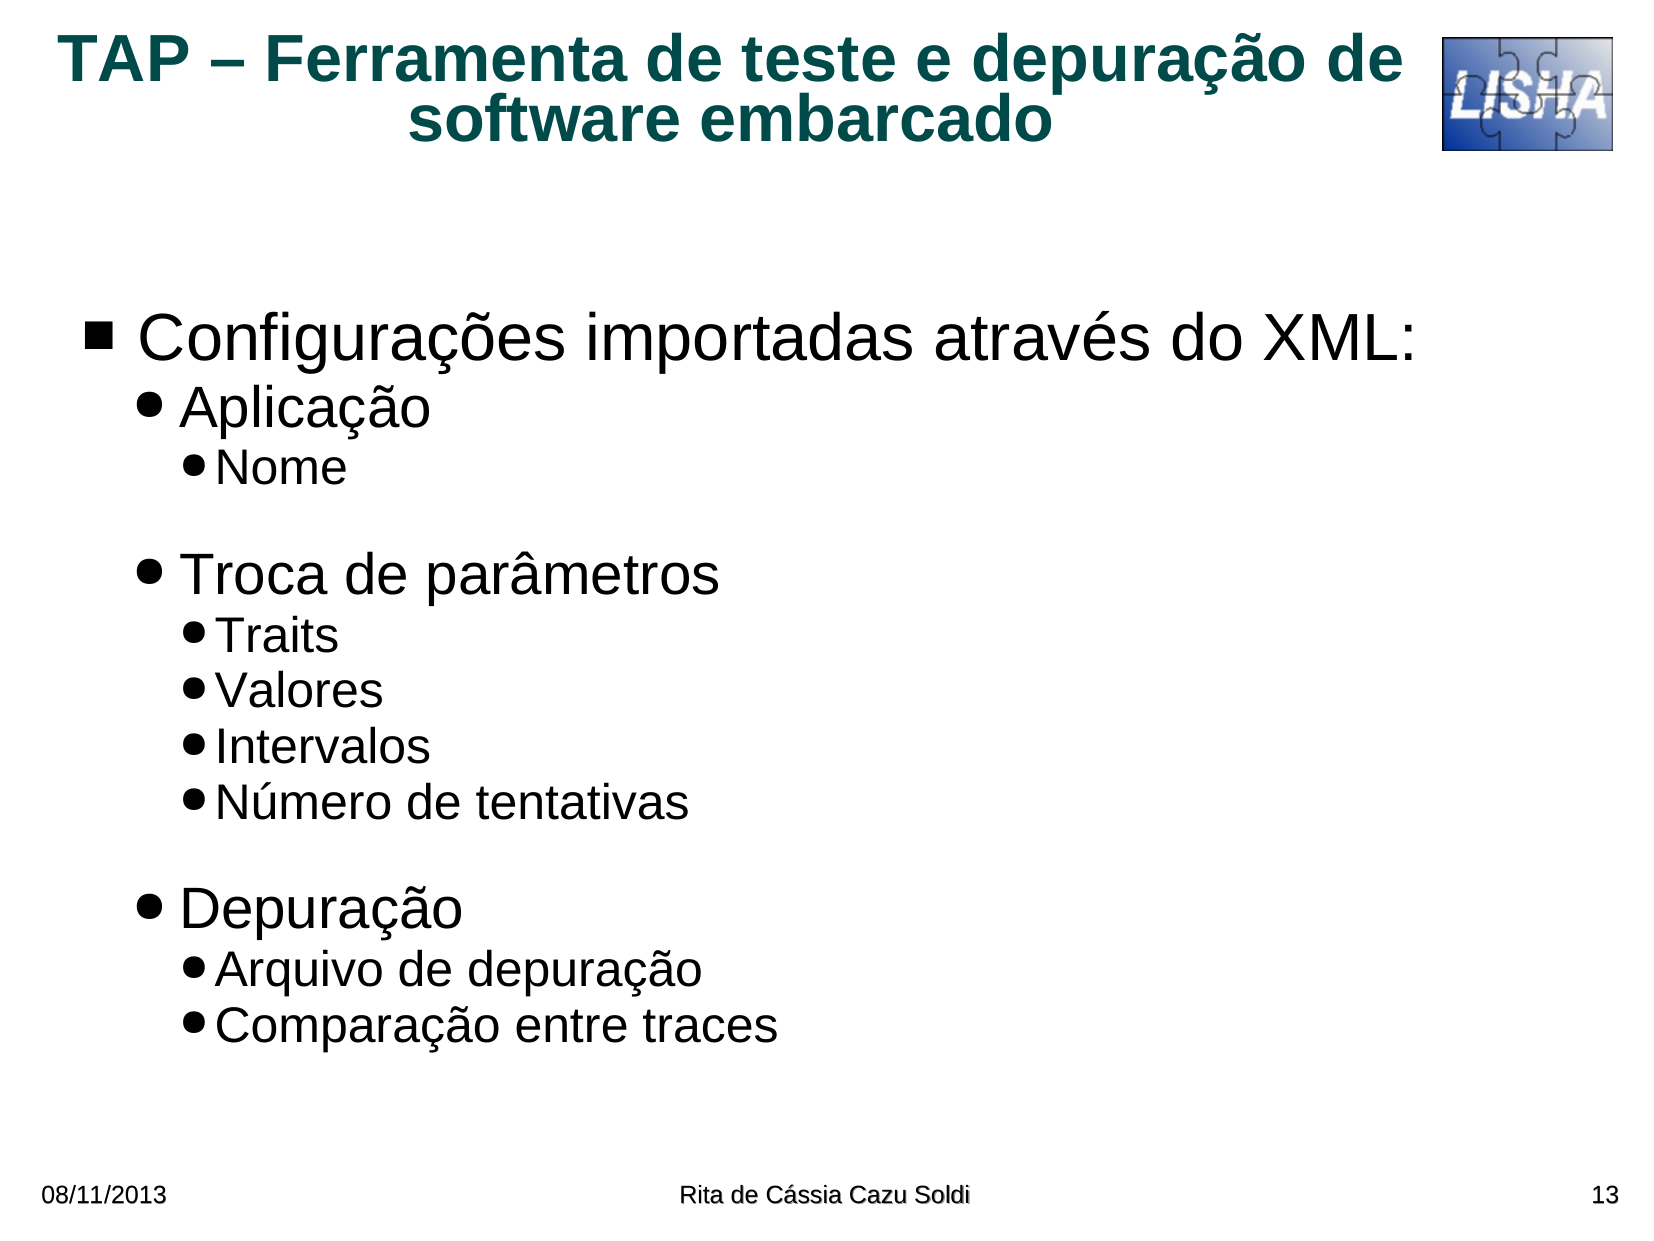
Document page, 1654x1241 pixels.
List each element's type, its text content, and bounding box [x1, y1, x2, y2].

picture [1442, 37, 1613, 151]
title TAP – Ferramenta de teste e depuração de software embarcado [37, 16, 1426, 172]
list Configurações importadas através do XML: Aplicação Nome Troca de parâmetros Traits Valores Intervalos Número de tentativas Depuração Arquivo de depuração Comparação entre traces [37, 225, 1613, 1163]
